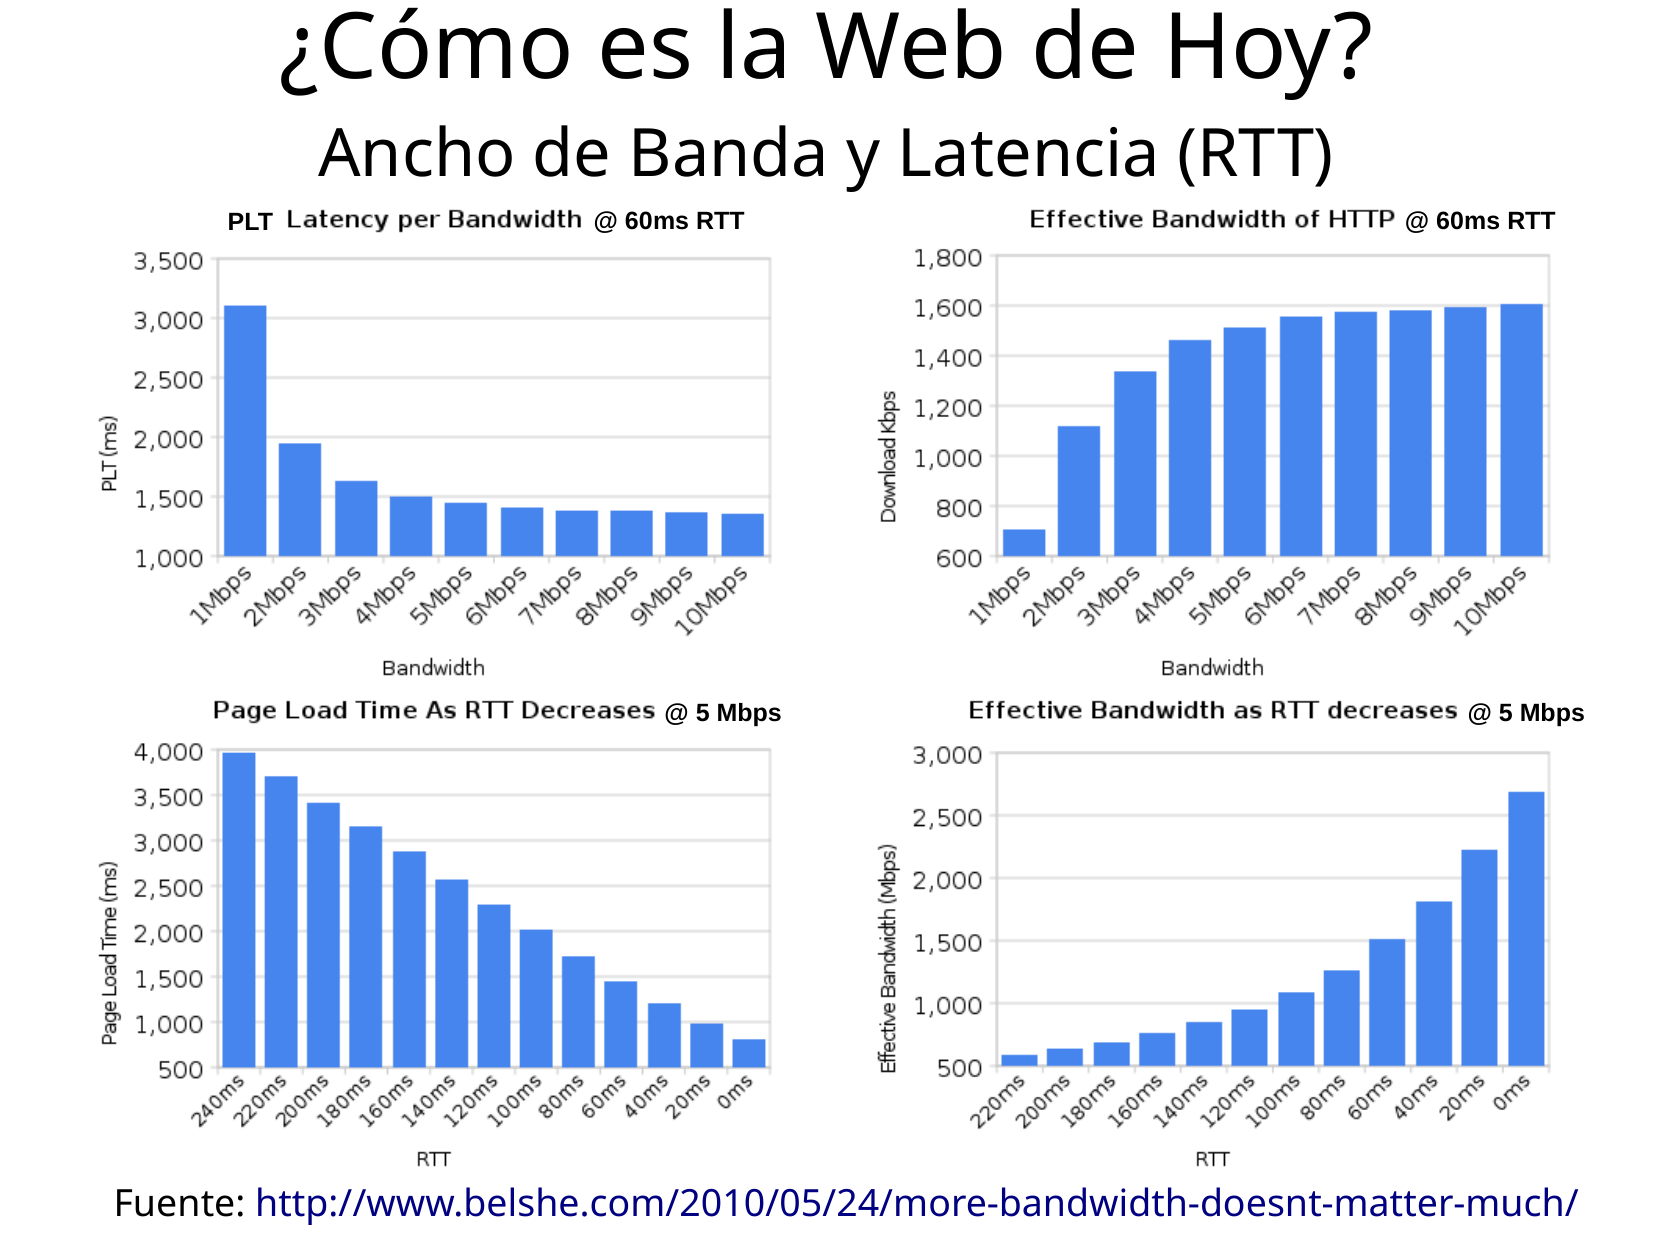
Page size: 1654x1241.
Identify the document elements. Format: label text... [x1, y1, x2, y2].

text_box @ 5 Mbps [649, 690, 798, 734]
text_box @ 5 Mbps [1452, 690, 1601, 734]
title ¿Cómo es la Web de Hoy? Ancho de Banda y Latencia (RTT) [82, 0, 1571, 192]
text_box @ 60ms RTT [578, 199, 760, 243]
text_box Fuente: http://www.belshe.com/2010/05/24/more-bandwidth-doesnt-matter-much/ [11, 1169, 1595, 1241]
text_box PLT [212, 200, 289, 244]
text_box @ 60ms RTT [1389, 199, 1571, 243]
picture [861, 192, 1565, 1182]
picture [82, 192, 786, 1182]
